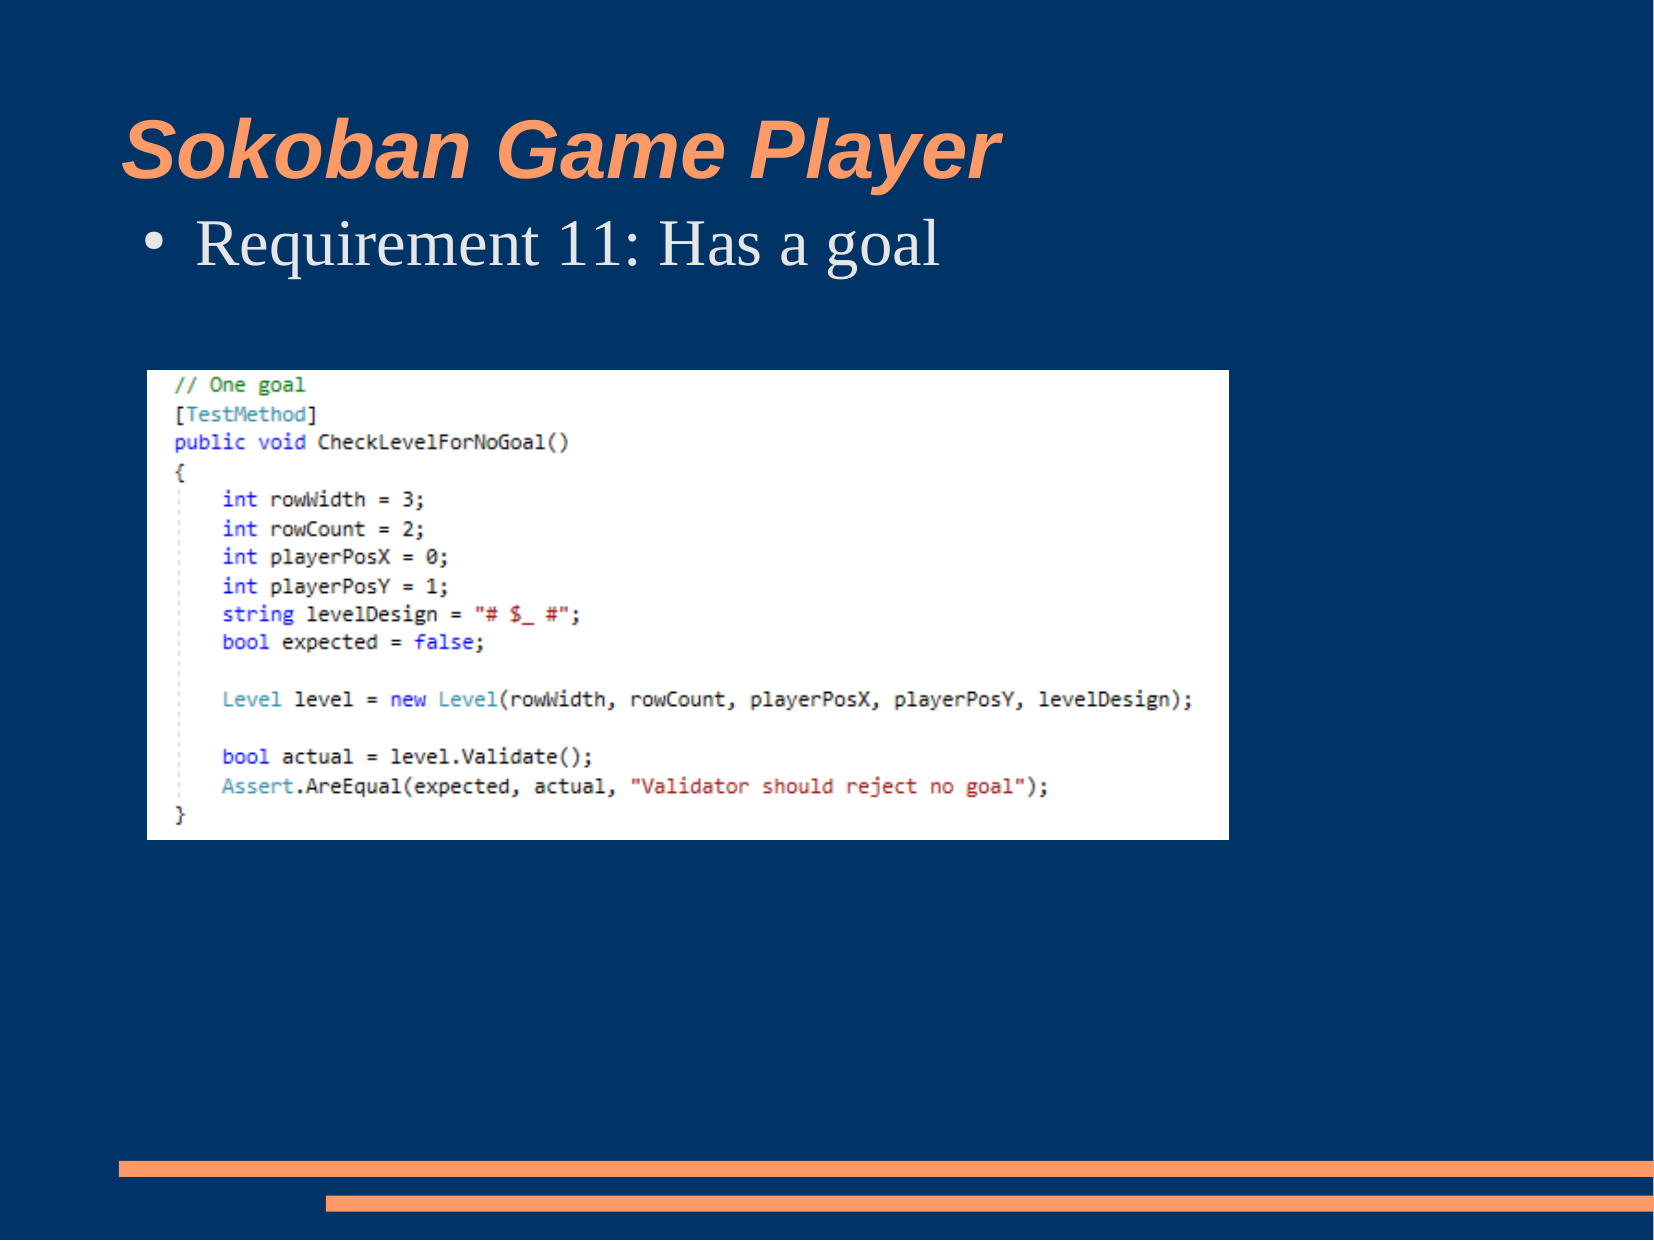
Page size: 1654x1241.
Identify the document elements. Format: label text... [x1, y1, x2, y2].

list Requirement 11: Has a goal [106, 205, 1546, 1016]
picture [147, 370, 1229, 840]
title Sokoban Game Player [121, 46, 1534, 205]
